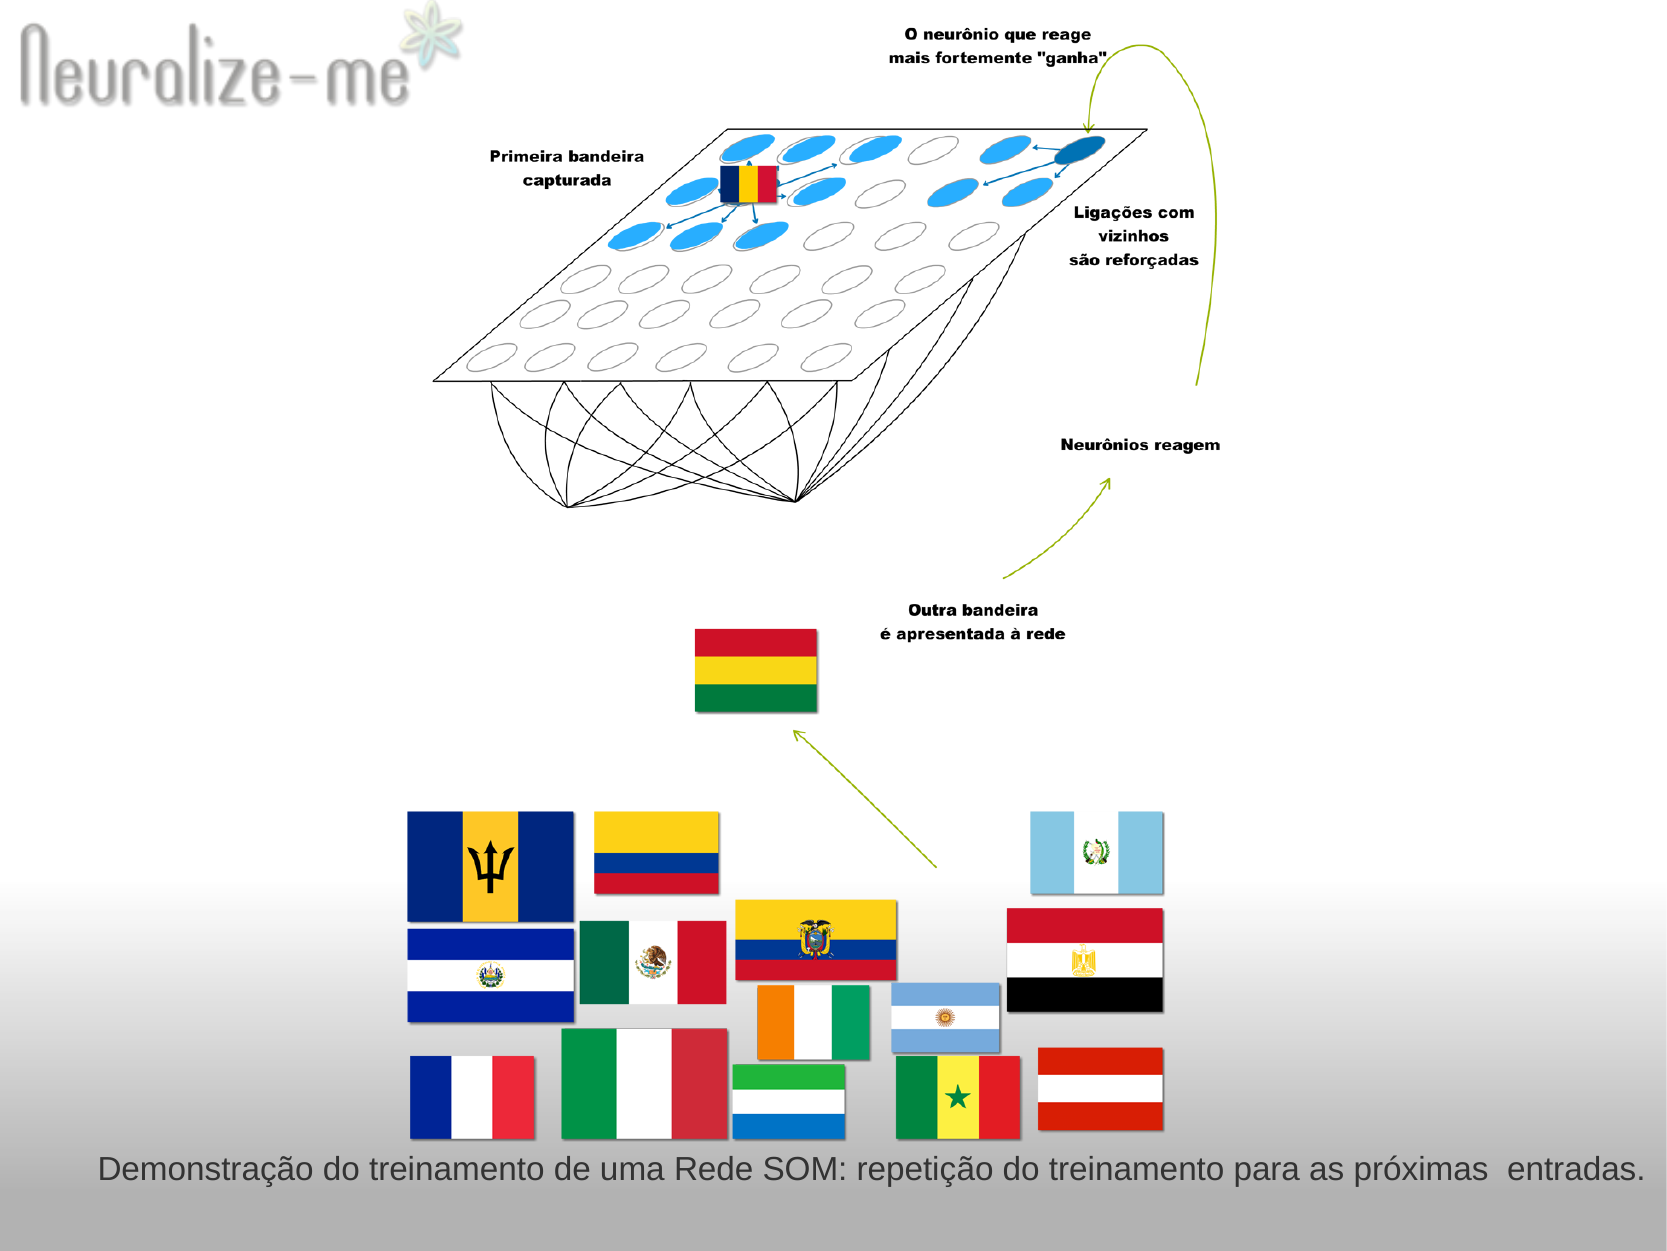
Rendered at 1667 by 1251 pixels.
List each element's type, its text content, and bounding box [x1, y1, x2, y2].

text_box Demonstração do treinamento de uma Rede SOM: repetição do treinamento para as próximas entradas. [7, 1149, 1648, 1188]
picture [0, 0, 1667, 1251]
